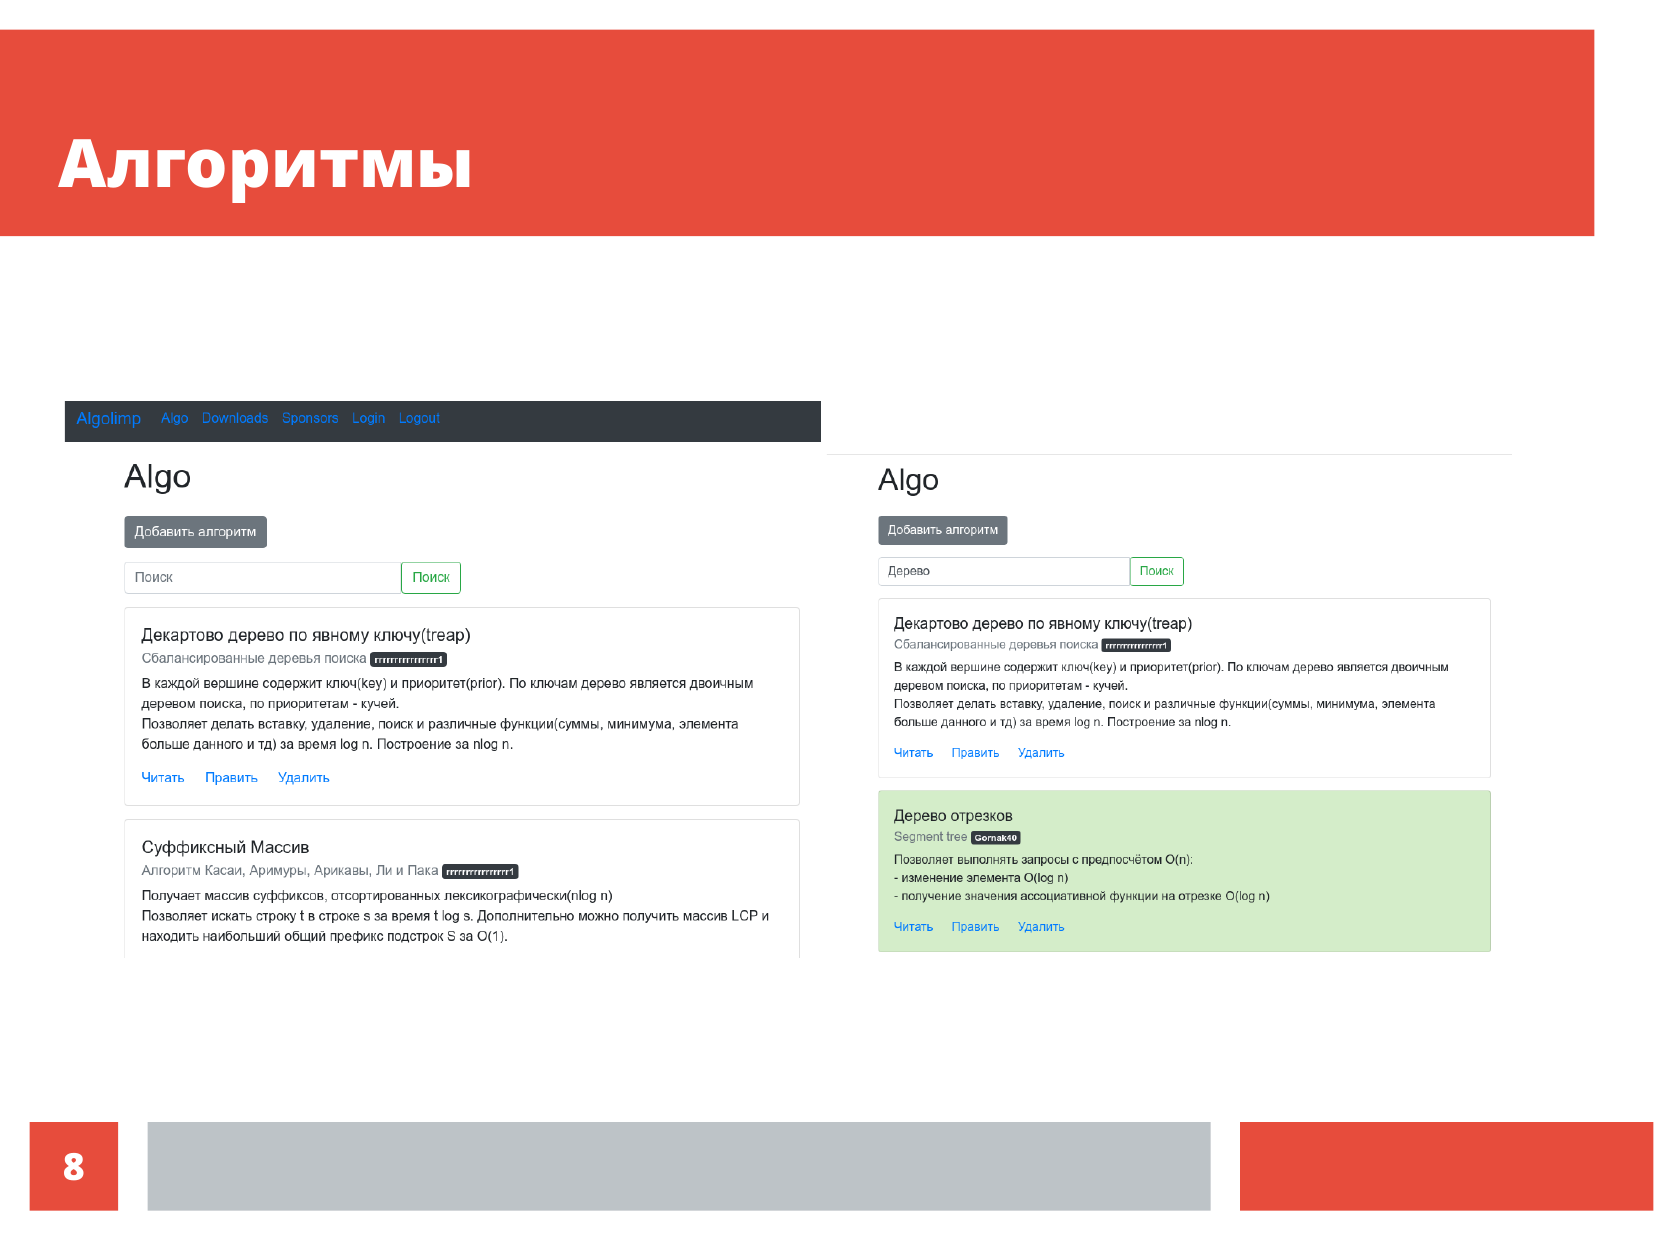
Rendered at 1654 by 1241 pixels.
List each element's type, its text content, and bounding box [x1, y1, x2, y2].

title Алгоритмы [59, 59, 1595, 207]
picture [826, 454, 1512, 964]
picture [64, 401, 821, 975]
